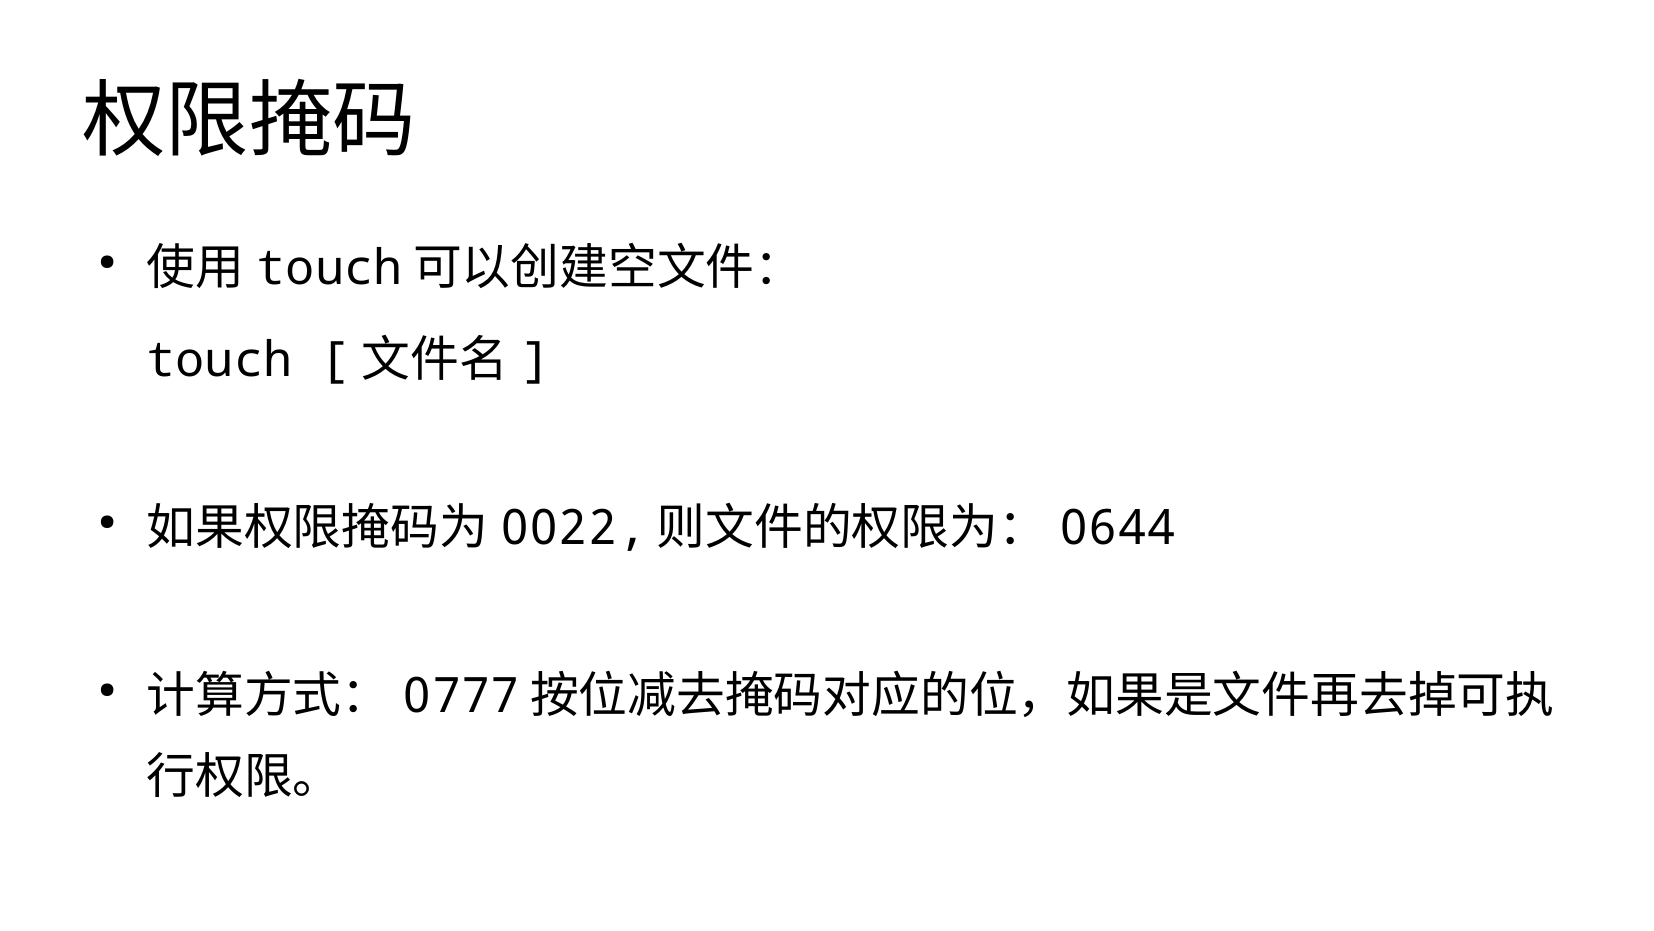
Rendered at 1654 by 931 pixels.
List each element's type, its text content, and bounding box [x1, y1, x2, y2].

list 使用touch可以创建空文件： touch [文件名] 如果权限掩码为0022,则文件的权限为：0644 计算方式：0777按位减去掩码对应的位，如果是文件再去掉可执行权限。 [82, 217, 1571, 815]
title 权限掩码 [82, 37, 1571, 189]
